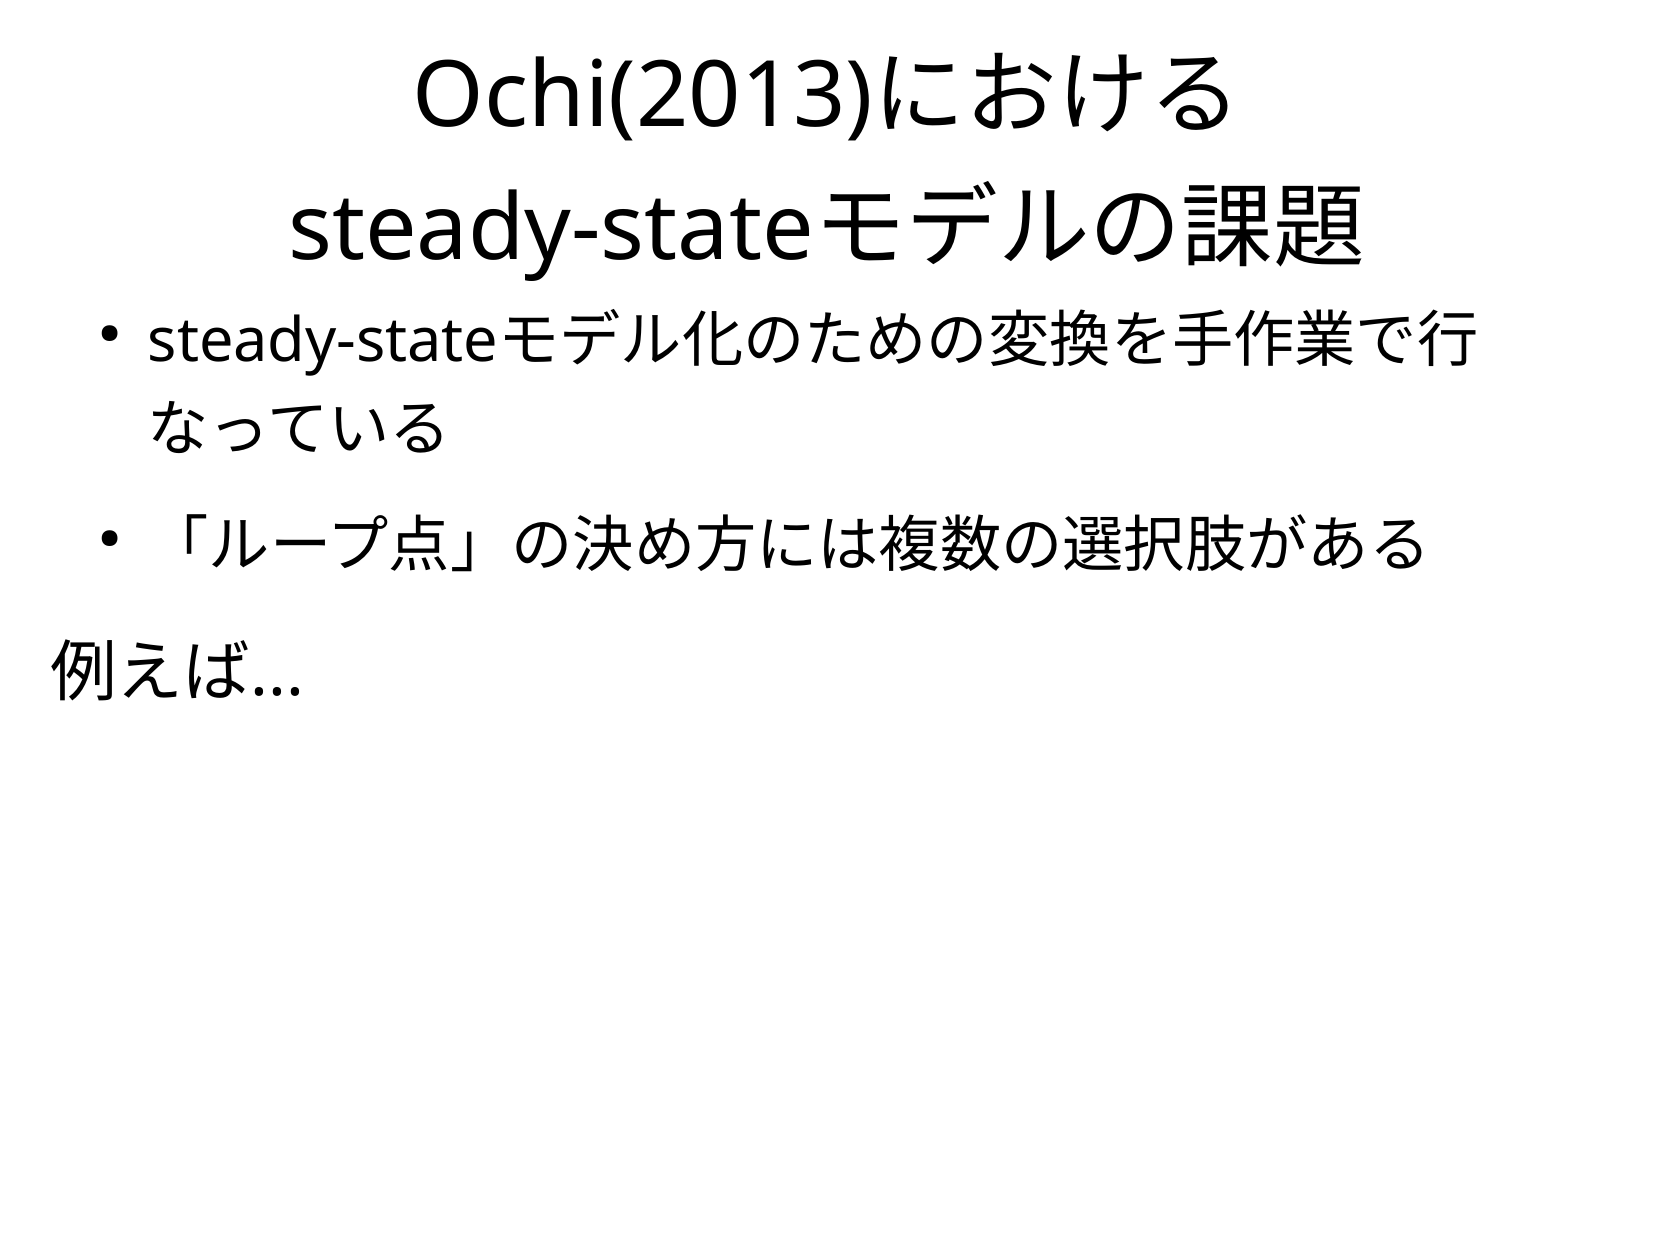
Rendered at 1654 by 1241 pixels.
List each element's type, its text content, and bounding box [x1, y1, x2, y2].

title Ochi(2013)における steady-stateモデルの課題 [82, 49, 1571, 257]
text_box 例えば... [35, 610, 343, 697]
list steady-stateモデル化のための変換を手作業で行なっている 「ループ点」の決め方には複数の選択肢がある [82, 290, 1538, 650]
